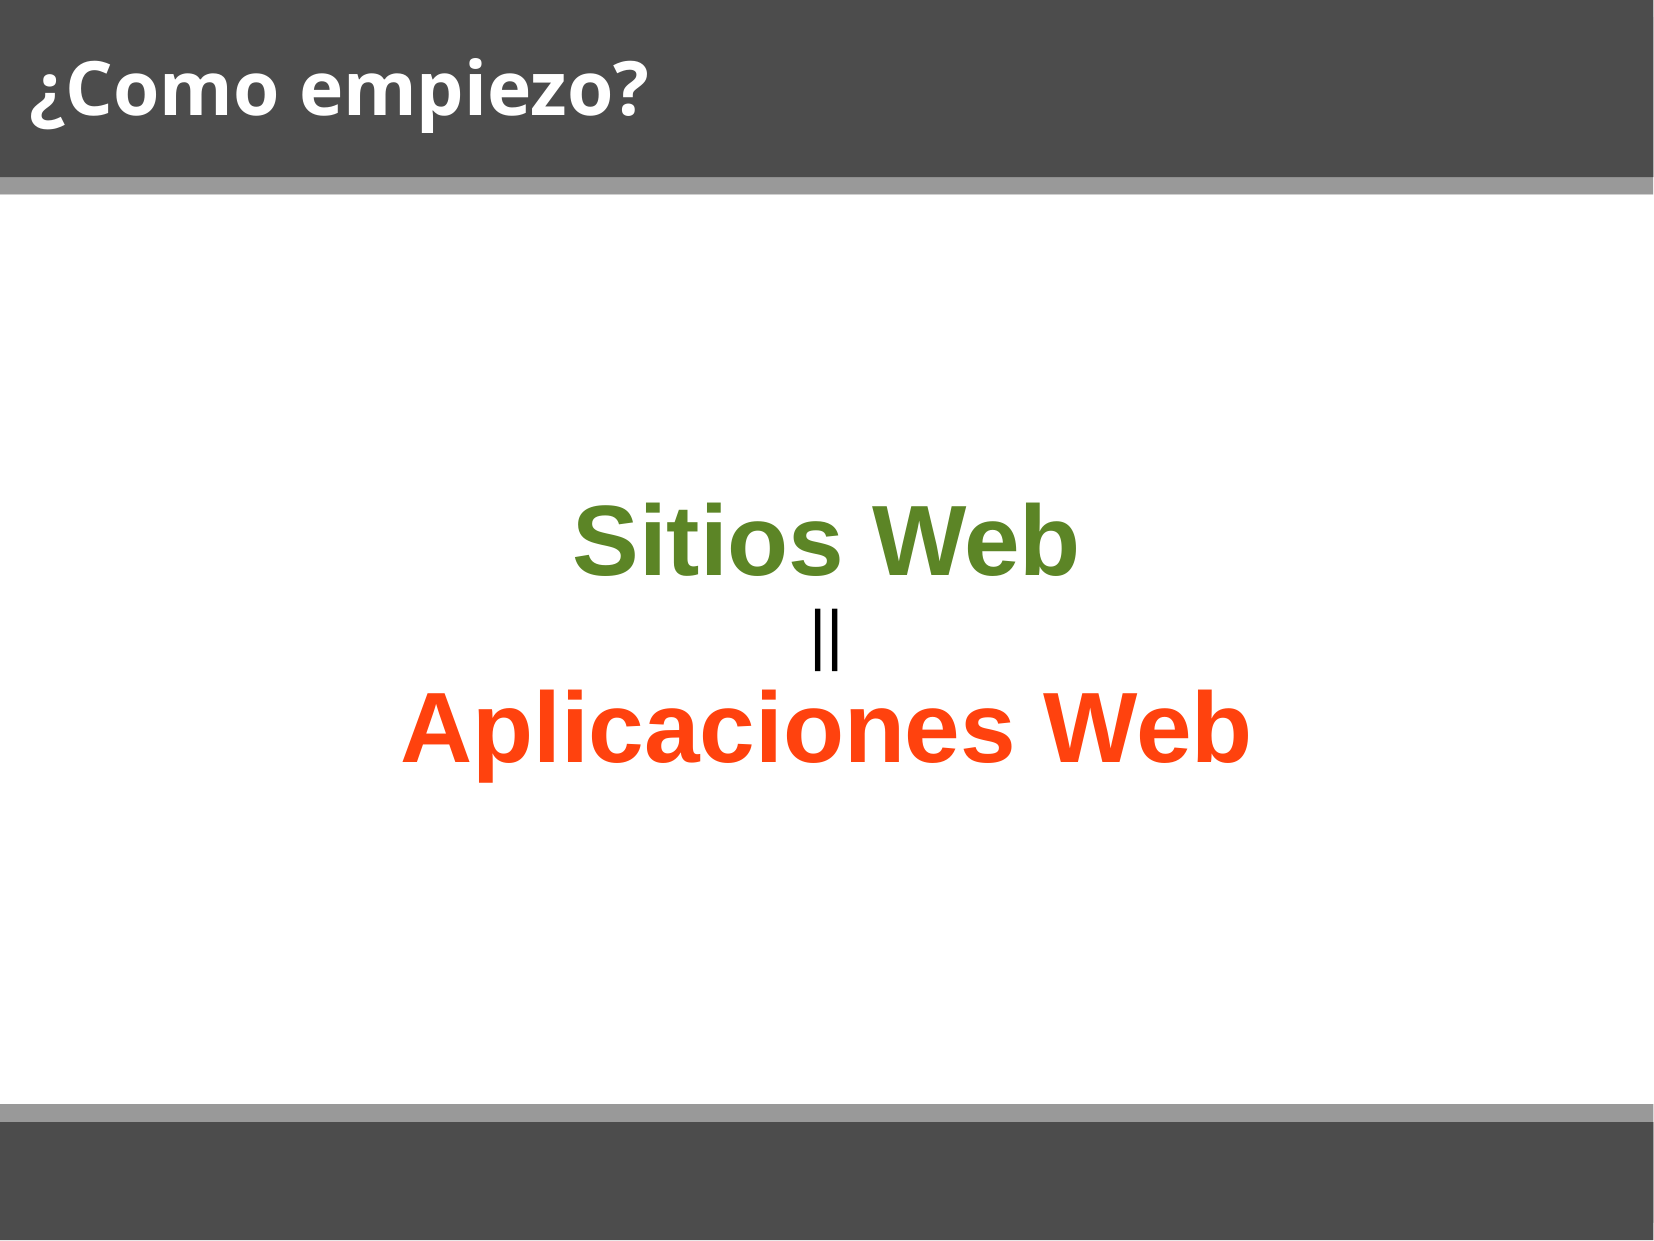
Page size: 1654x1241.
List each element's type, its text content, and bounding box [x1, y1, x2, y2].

title ¿Como empiezo? [29, 15, 1654, 158]
subtitle Sitios Web || Aplicaciones Web [29, 232, 1625, 1037]
